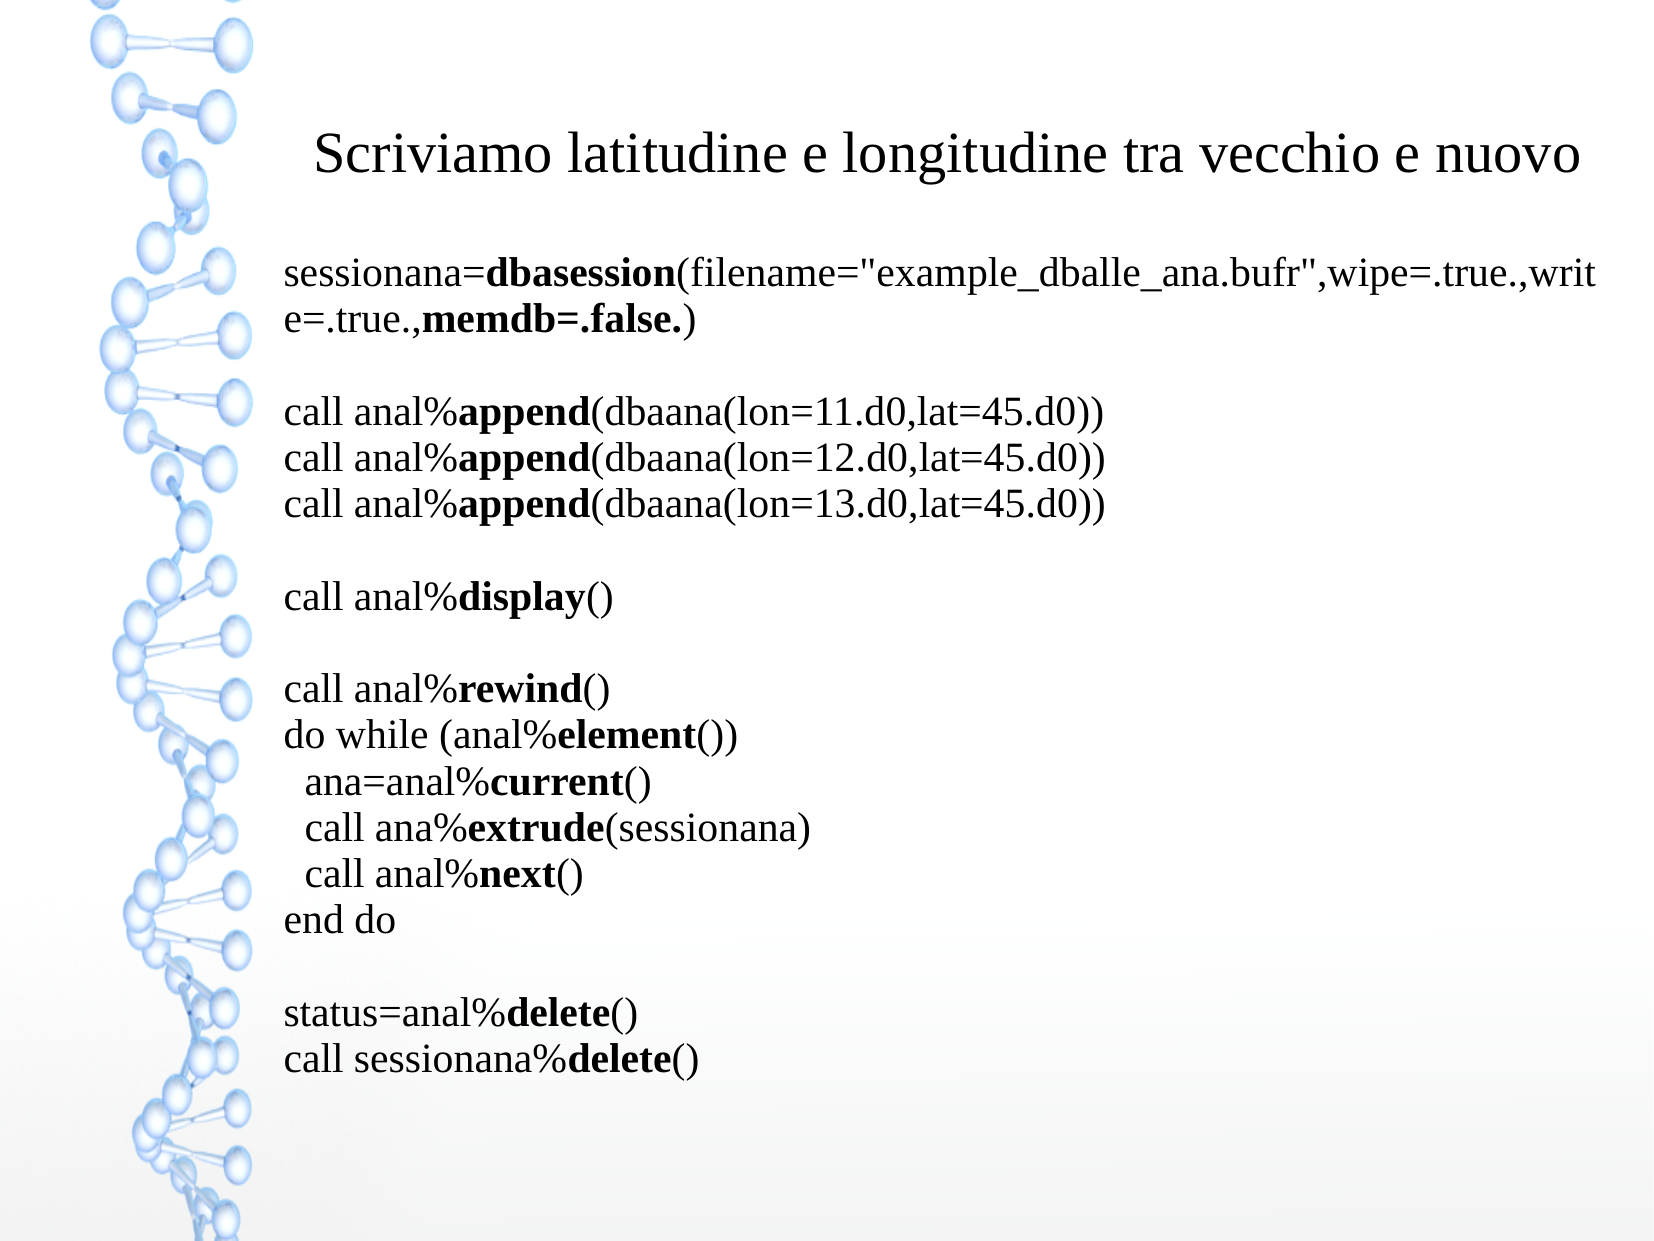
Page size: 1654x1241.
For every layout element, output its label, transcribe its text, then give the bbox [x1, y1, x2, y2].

subtitle Scriviamo latitudine e longitudine tra vecchio e nuovo sessionana=dbasession(filename="example_dballe_ana.bufr",wipe=.true.,write=.true.,memdb=.false.) call anal%append(dbaana(lon=11.d0,lat=45.d0)) call anal%append(dbaana(lon=12.d0,lat=45.d0)) call anal%append(dbaana(lon=13.d0,lat=45.d0)) call anal%display() call anal%rewind() do while (anal%element()) ana=anal%current() call ana%extrude(sessionana) call anal%next() end do status=anal%delete() call sessionana%delete() [283, 120, 1613, 1128]
picture [0, 0, 1654, 1241]
